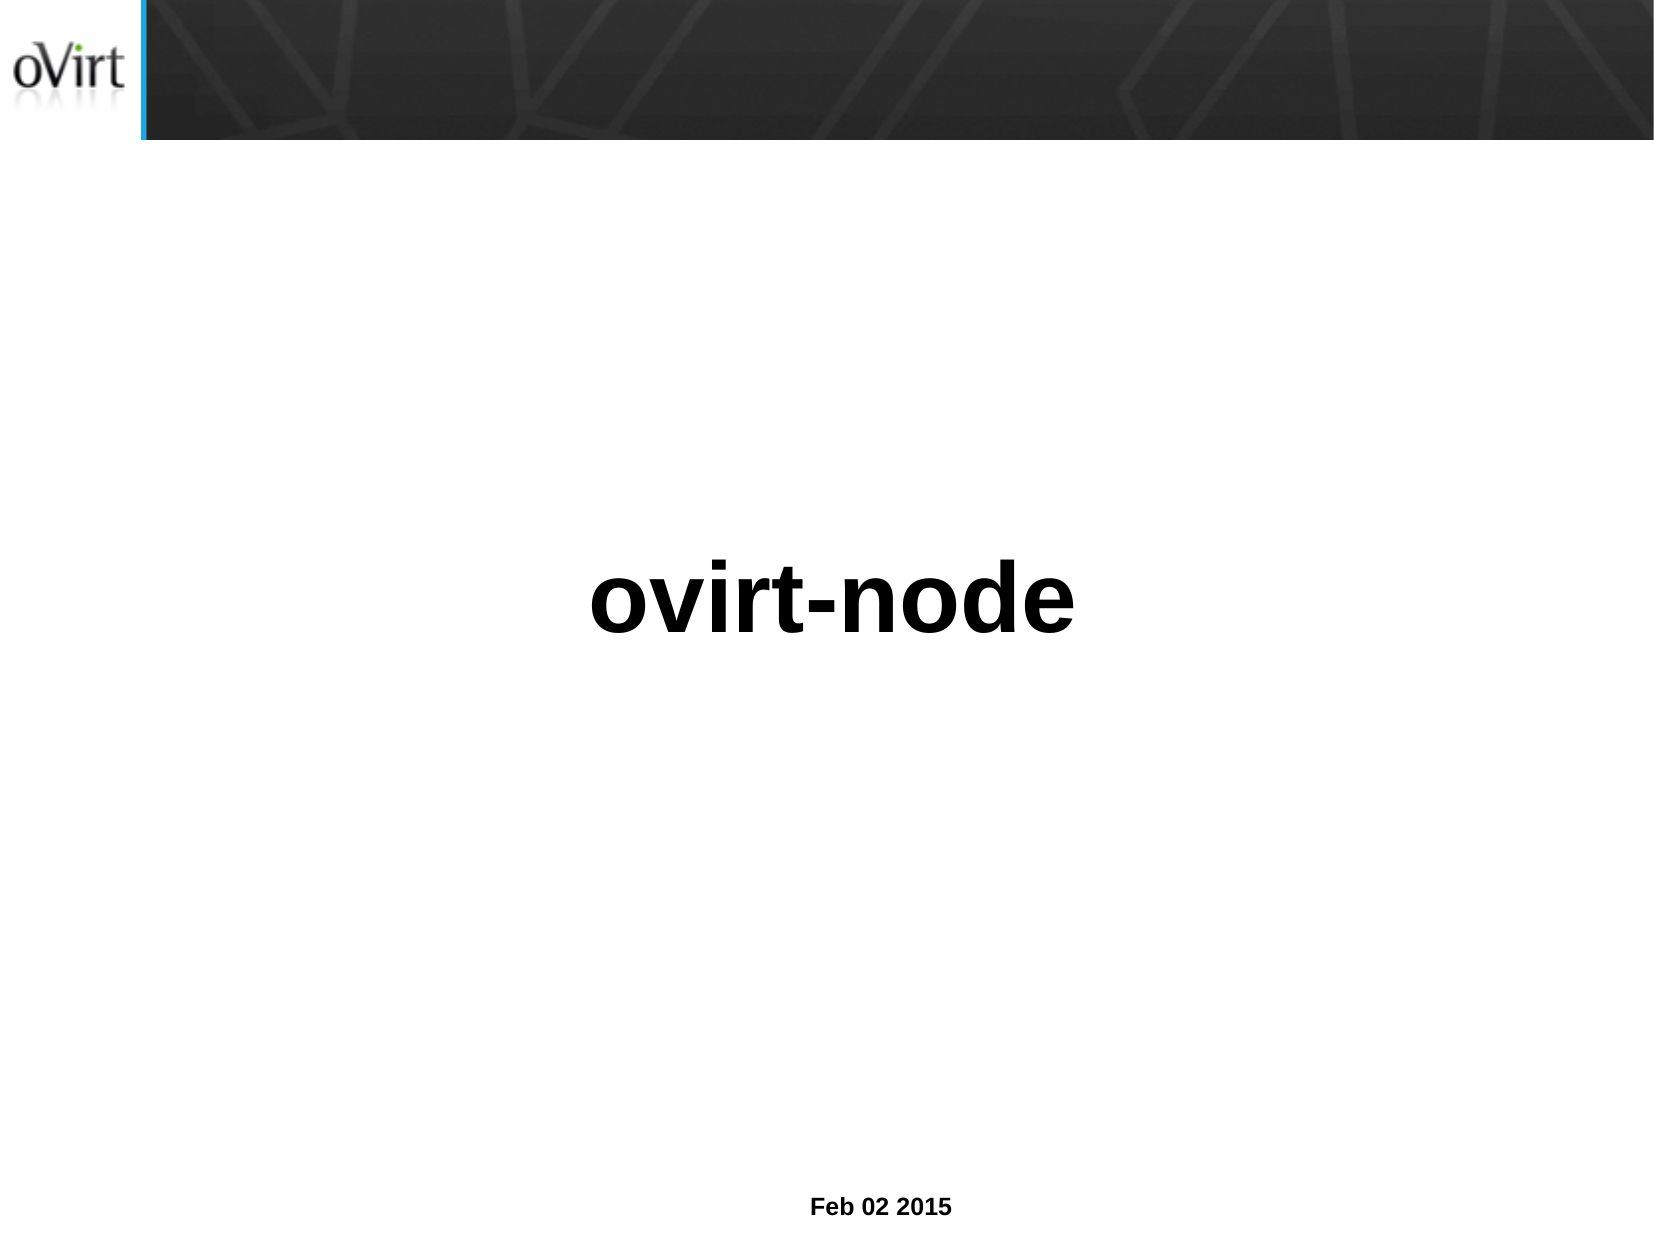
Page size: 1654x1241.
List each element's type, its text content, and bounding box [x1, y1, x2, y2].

picture [0, 0, 1654, 140]
text_box ovirt-node [407, 534, 1305, 773]
